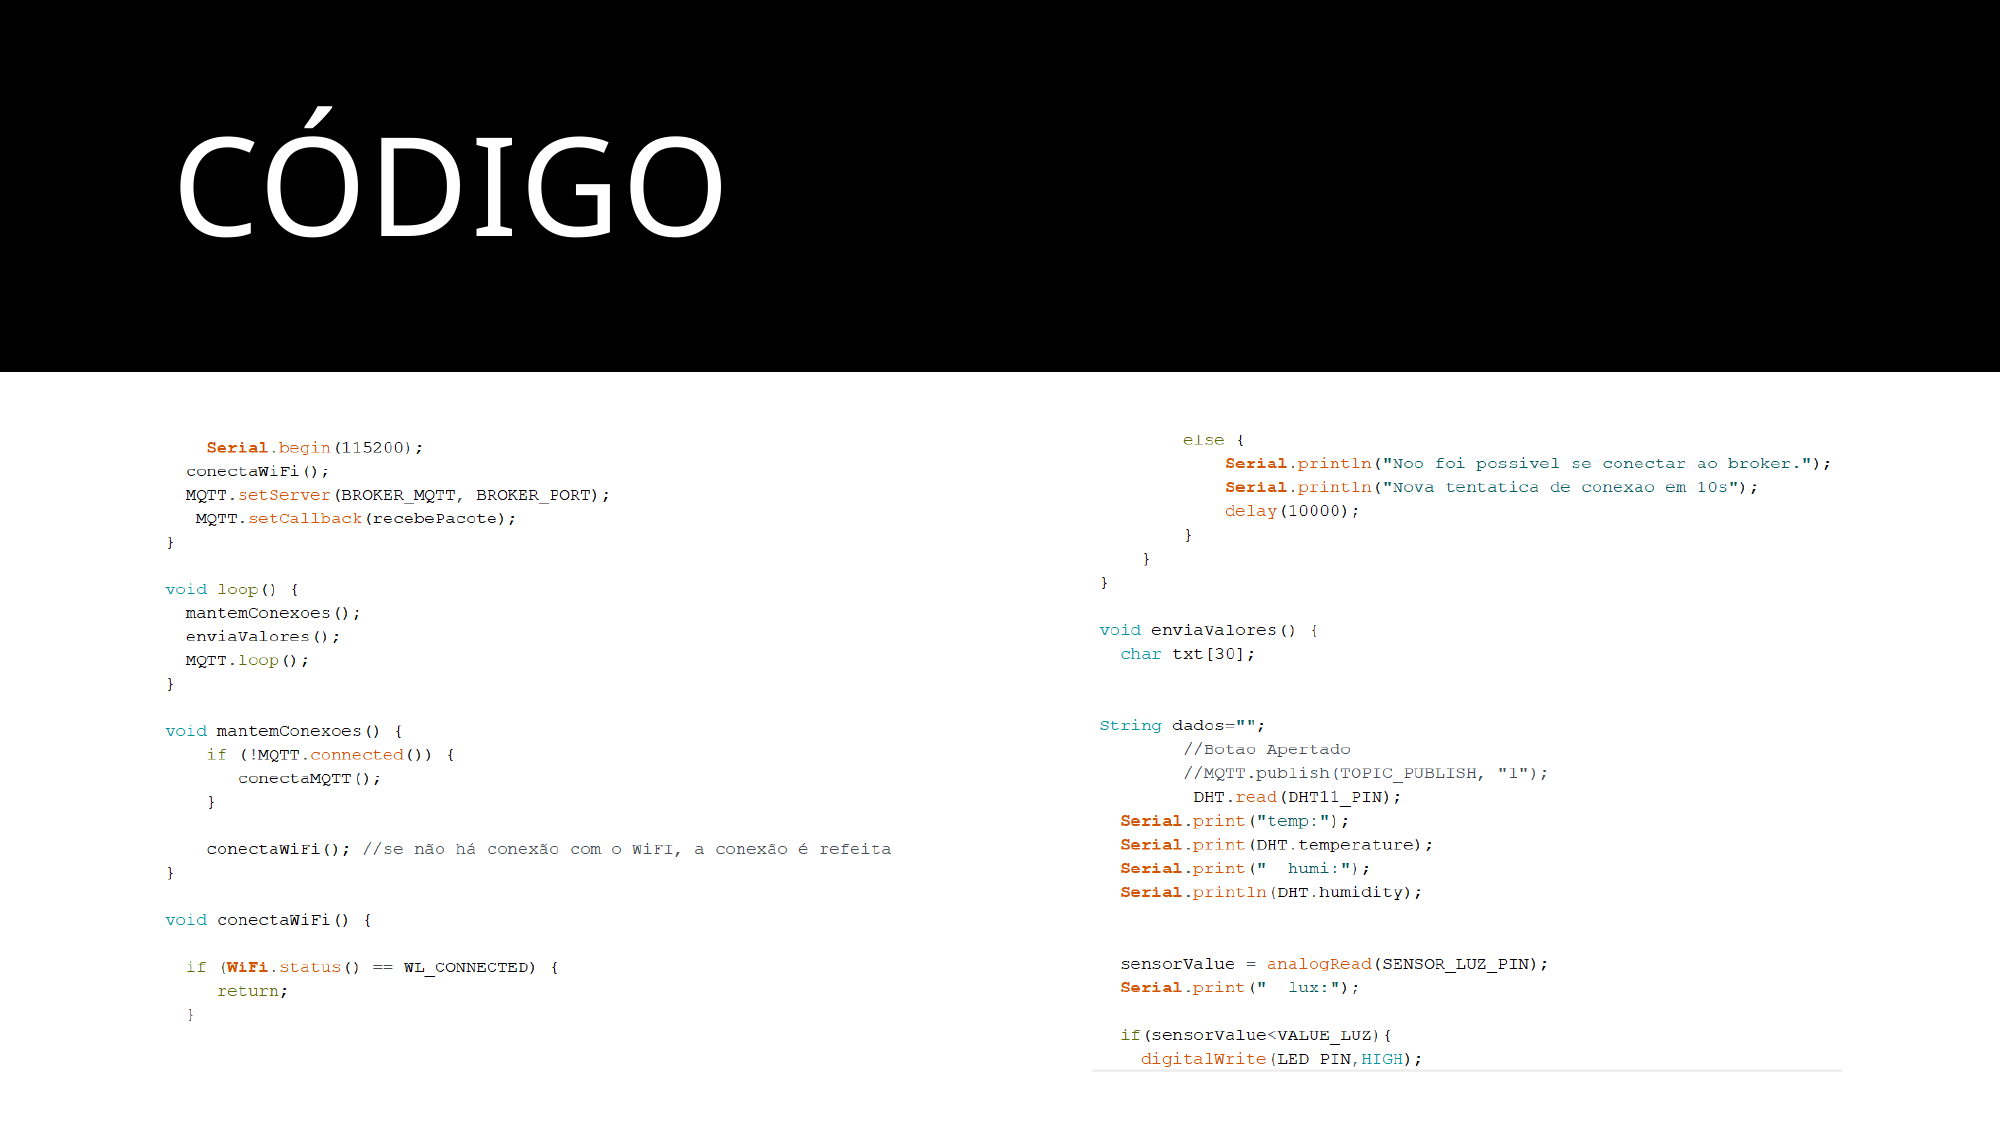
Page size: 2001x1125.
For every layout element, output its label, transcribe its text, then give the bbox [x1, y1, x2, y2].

picture [1091, 435, 1842, 1072]
picture [157, 435, 908, 1033]
title Código [157, 52, 1842, 332]
